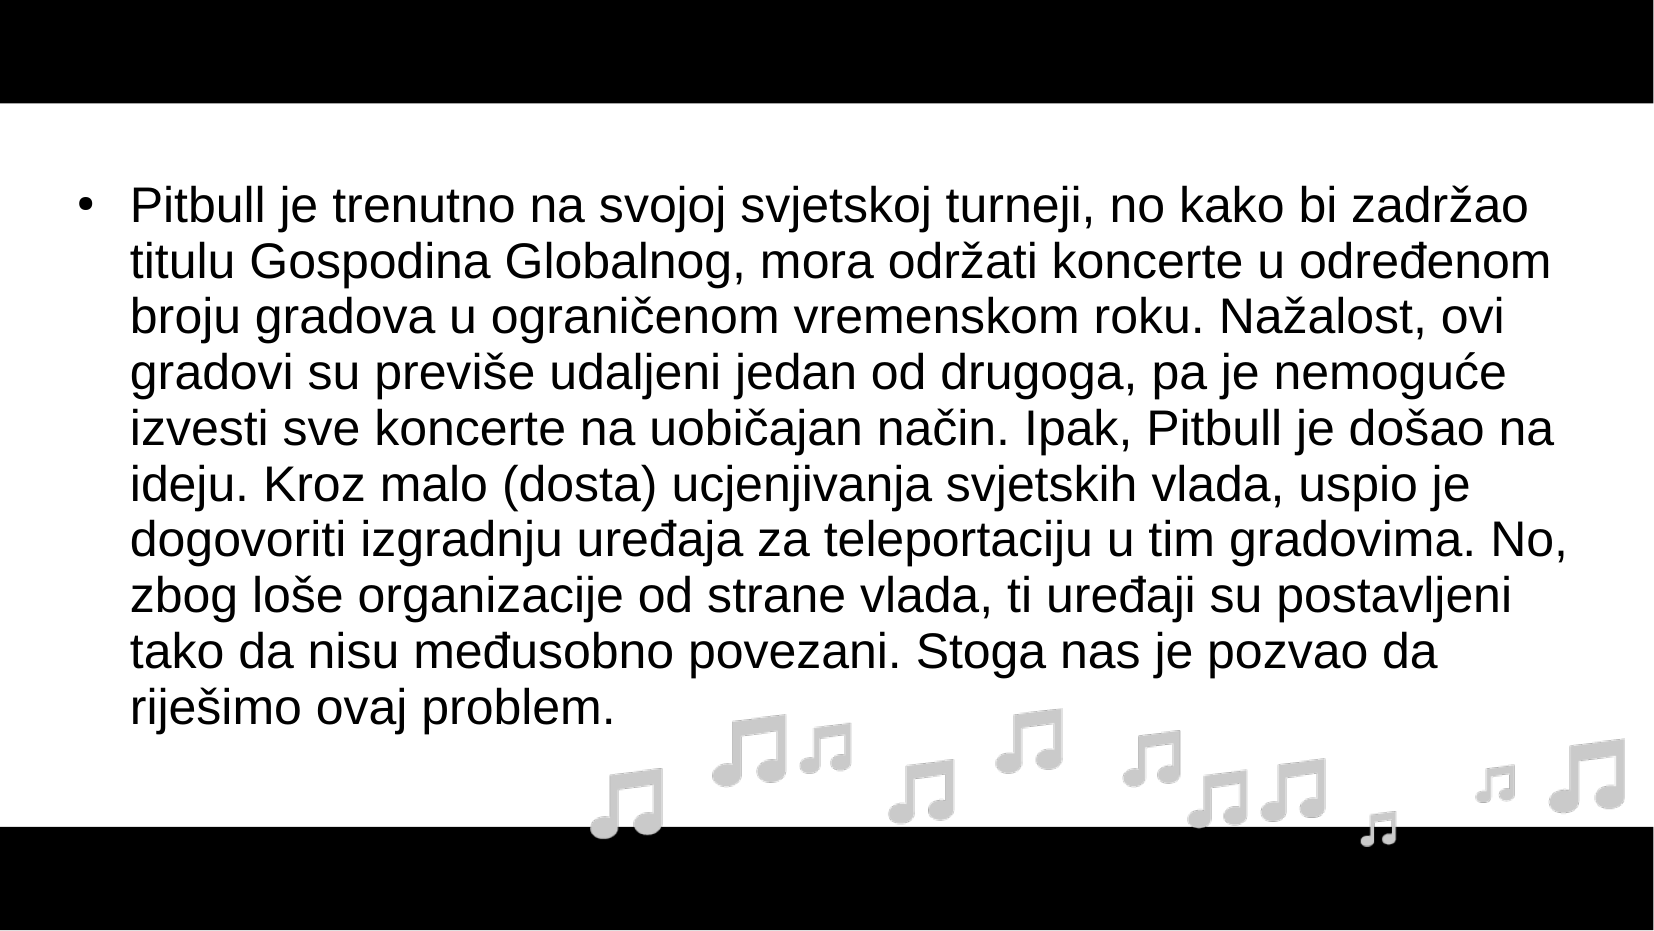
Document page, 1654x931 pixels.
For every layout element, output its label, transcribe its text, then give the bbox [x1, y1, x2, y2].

list Pitbull je trenutno na svojoj svjetskoj turneji, no kako bi zadržao titulu Gospodina Globalnog, mora održati koncerte u određenom broju gradova u ograničenom vremenskom roku. Nažalost, ovi gradovi su previše udaljeni jedan od drugoga, pa je nemoguće izvesti sve koncerte na uobičajan način. Ipak, Pitbull je došao na ideju. Kroz malo (dosta) ucjenjivanja svjetskih vlada, uspio je dogovoriti izgradnju uređaja za teleportaciju u tim gradovima. No, zbog loše organizacije od strane vlada, ti uređaji su postavljeni tako da nisu međusobno povezani. Stoga nas je pozvao da riješimo ovaj problem. [59, 177, 1595, 768]
